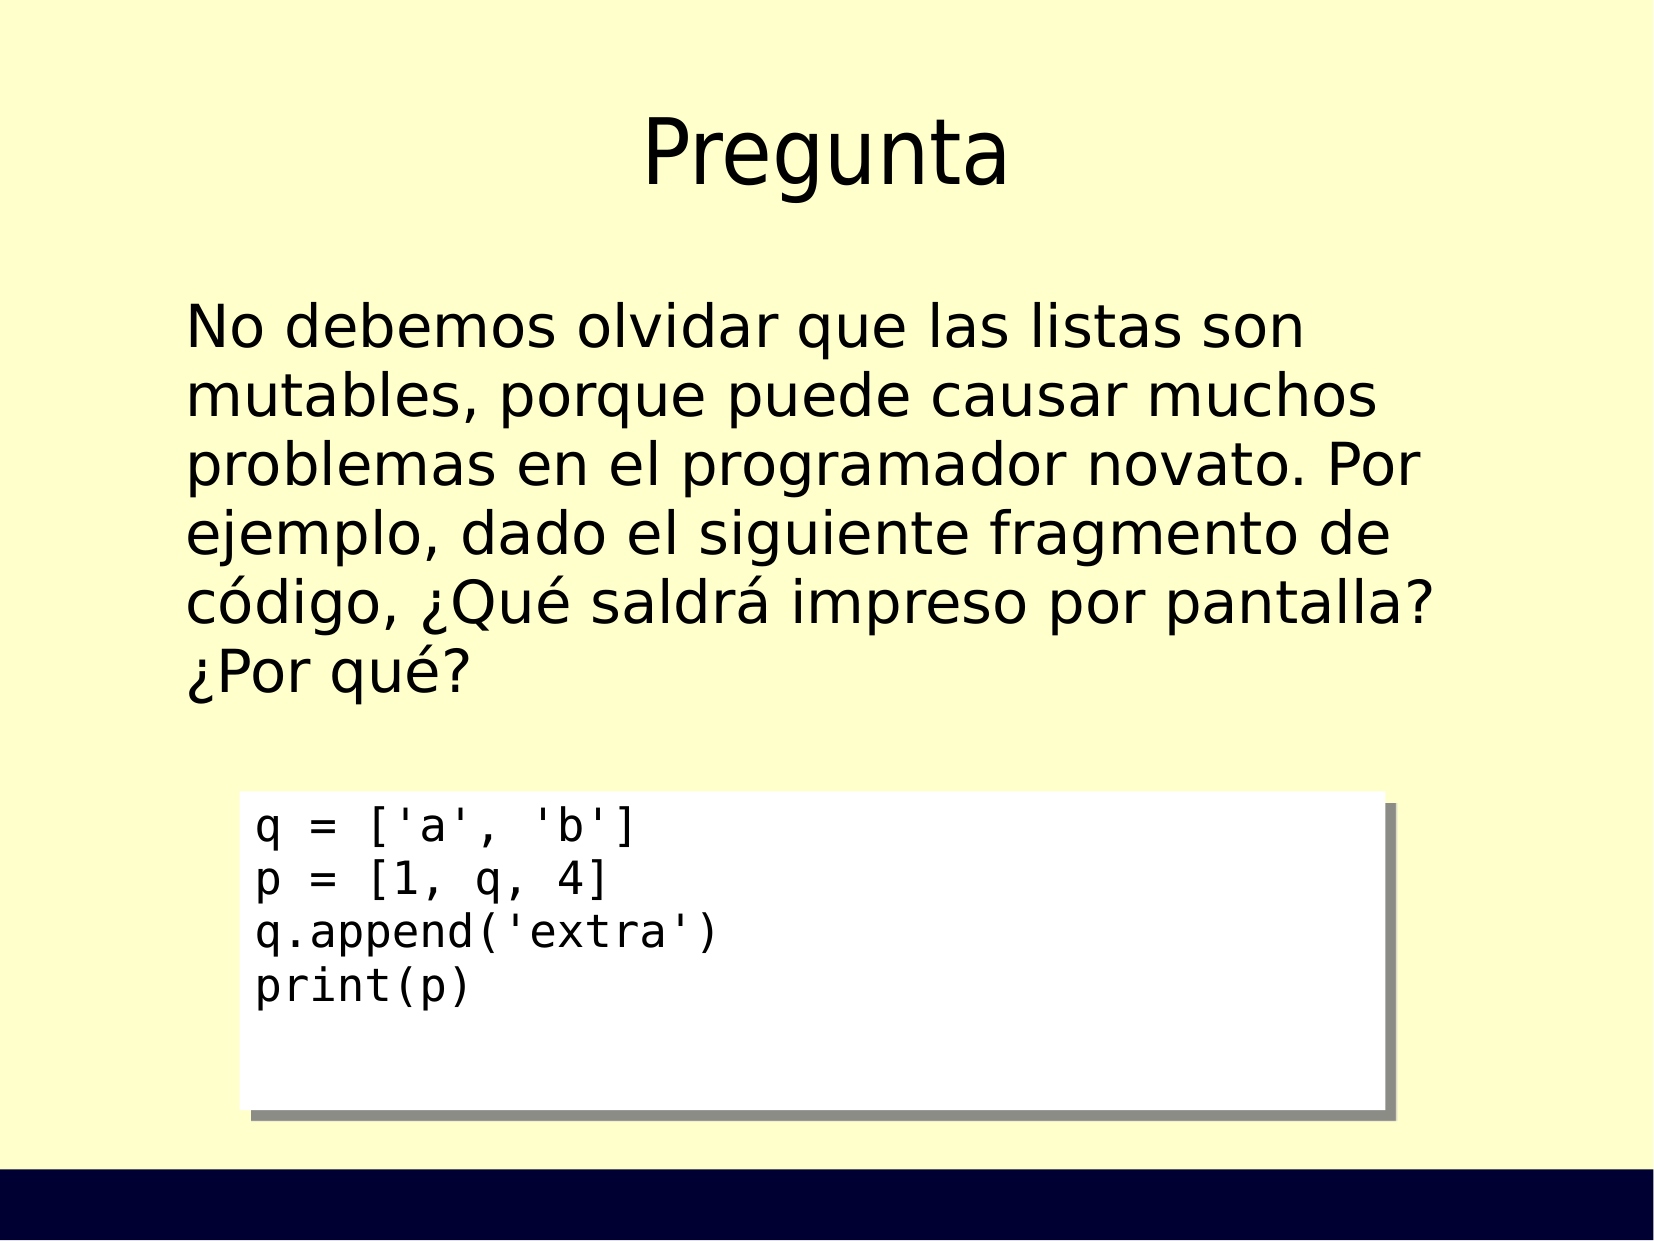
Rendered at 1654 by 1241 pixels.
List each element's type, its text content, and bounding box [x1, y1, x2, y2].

list No debemos olvidar que las listas son mutables, porque puede causar muchos problemas en el programador novato. Por ejemplo, dado el siguiente fragmento de código, ¿Qué saldrá impreso por pantalla? ¿Por qué? [185, 290, 1538, 709]
title Pregunta [82, 49, 1571, 257]
text_box q = ['a', 'b'] p = [1, q, 4] q.append('extra') print(p) [239, 791, 1386, 1111]
